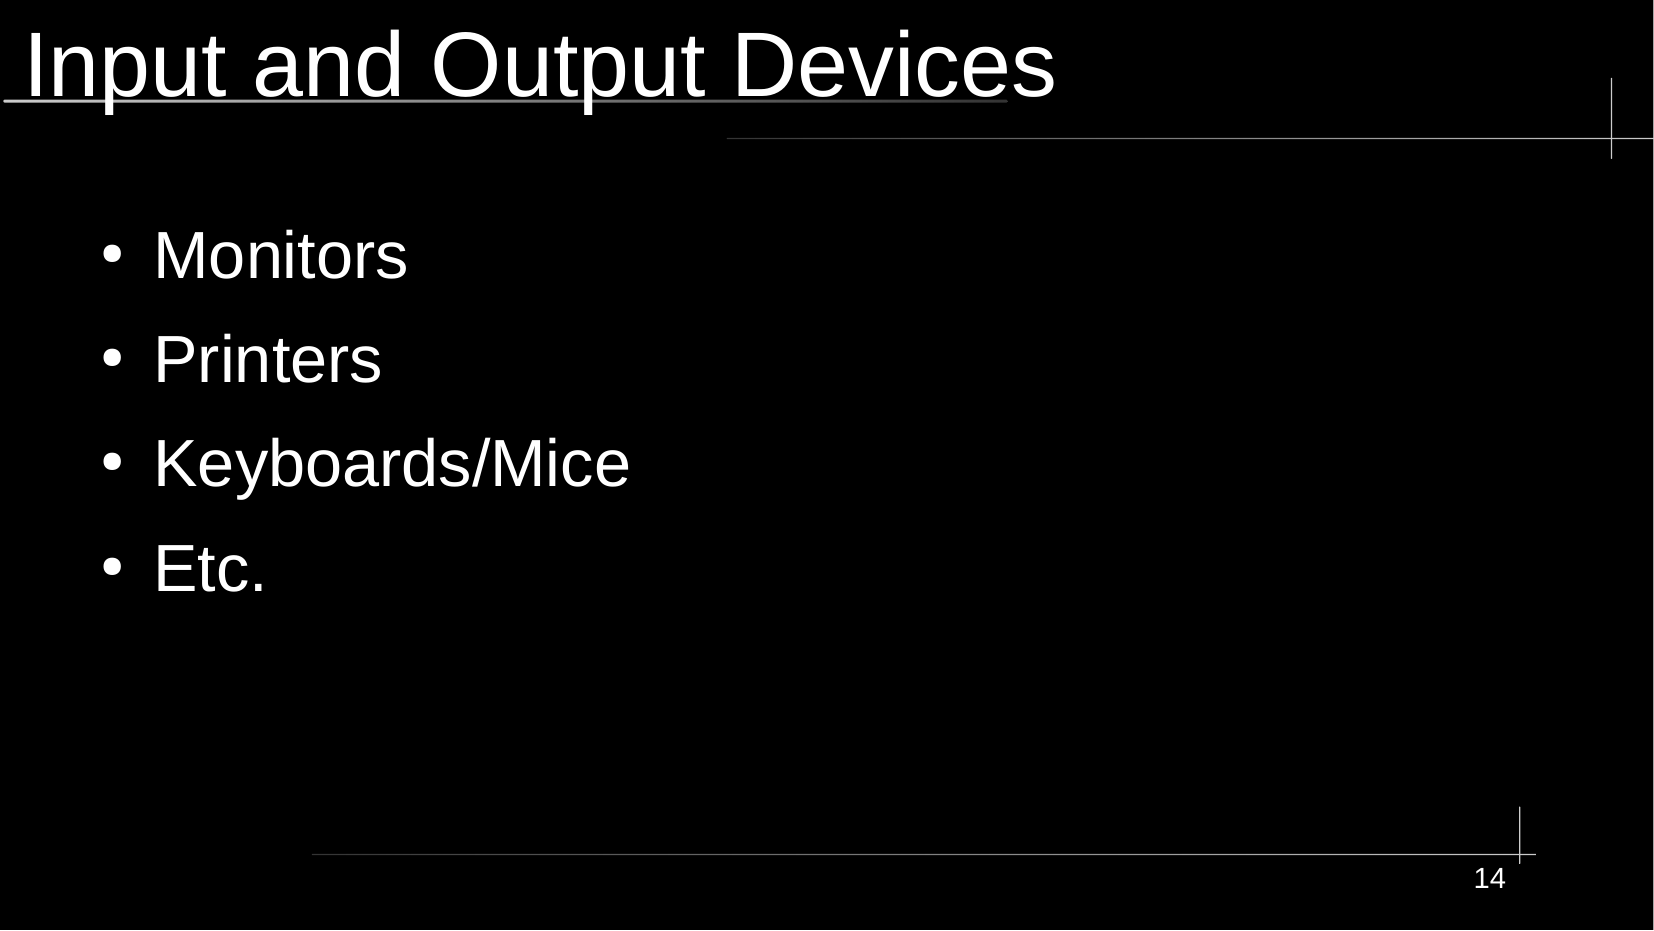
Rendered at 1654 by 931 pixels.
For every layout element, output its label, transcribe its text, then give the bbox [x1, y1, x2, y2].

title Input and Output Devices [23, 11, 1589, 119]
list Monitors Printers Keyboards/Mice Etc. [82, 217, 1571, 851]
